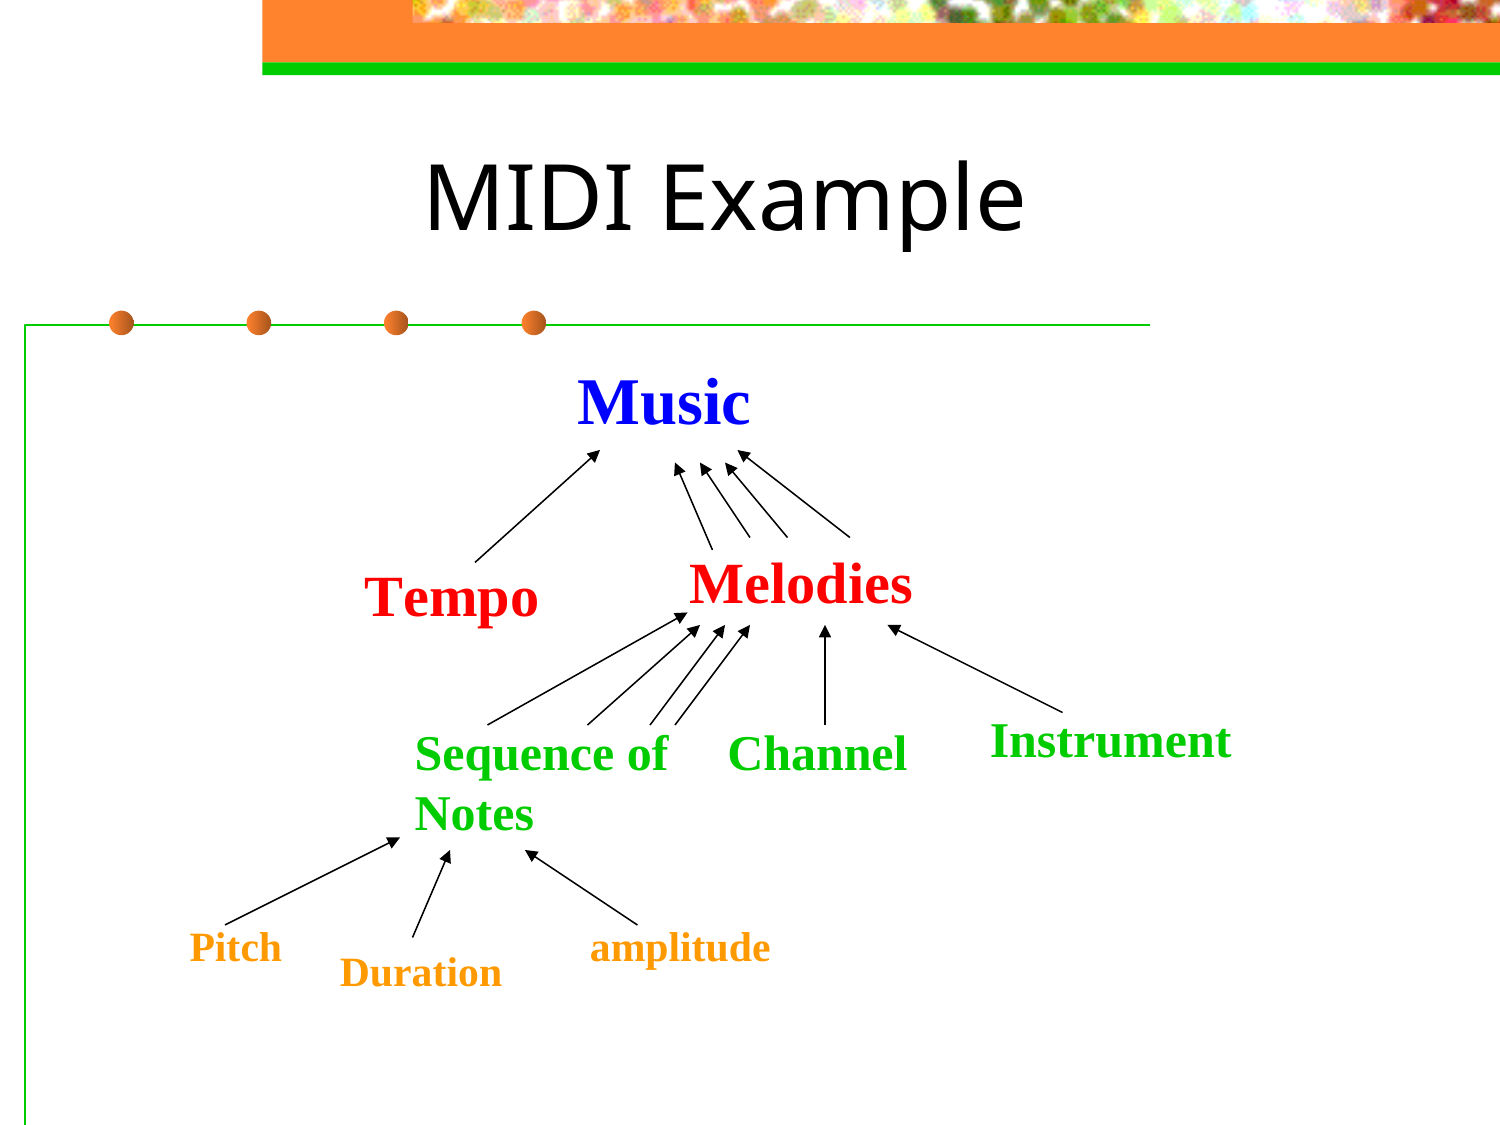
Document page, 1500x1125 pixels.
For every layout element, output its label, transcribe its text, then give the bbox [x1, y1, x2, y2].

text_box Music [562, 349, 801, 446]
text_box Sequence of Notes [399, 712, 688, 848]
text_box Tempo [350, 549, 576, 636]
text_box Melodies [674, 537, 951, 623]
picture [412, 0, 1500, 23]
text_box Pitch [174, 912, 301, 979]
text_box amplitude [575, 912, 788, 979]
text_box Duration [324, 937, 551, 1003]
title MIDI Example [87, 99, 1363, 288]
text_box Instrument [975, 699, 1288, 776]
text_box Channel [712, 712, 926, 788]
